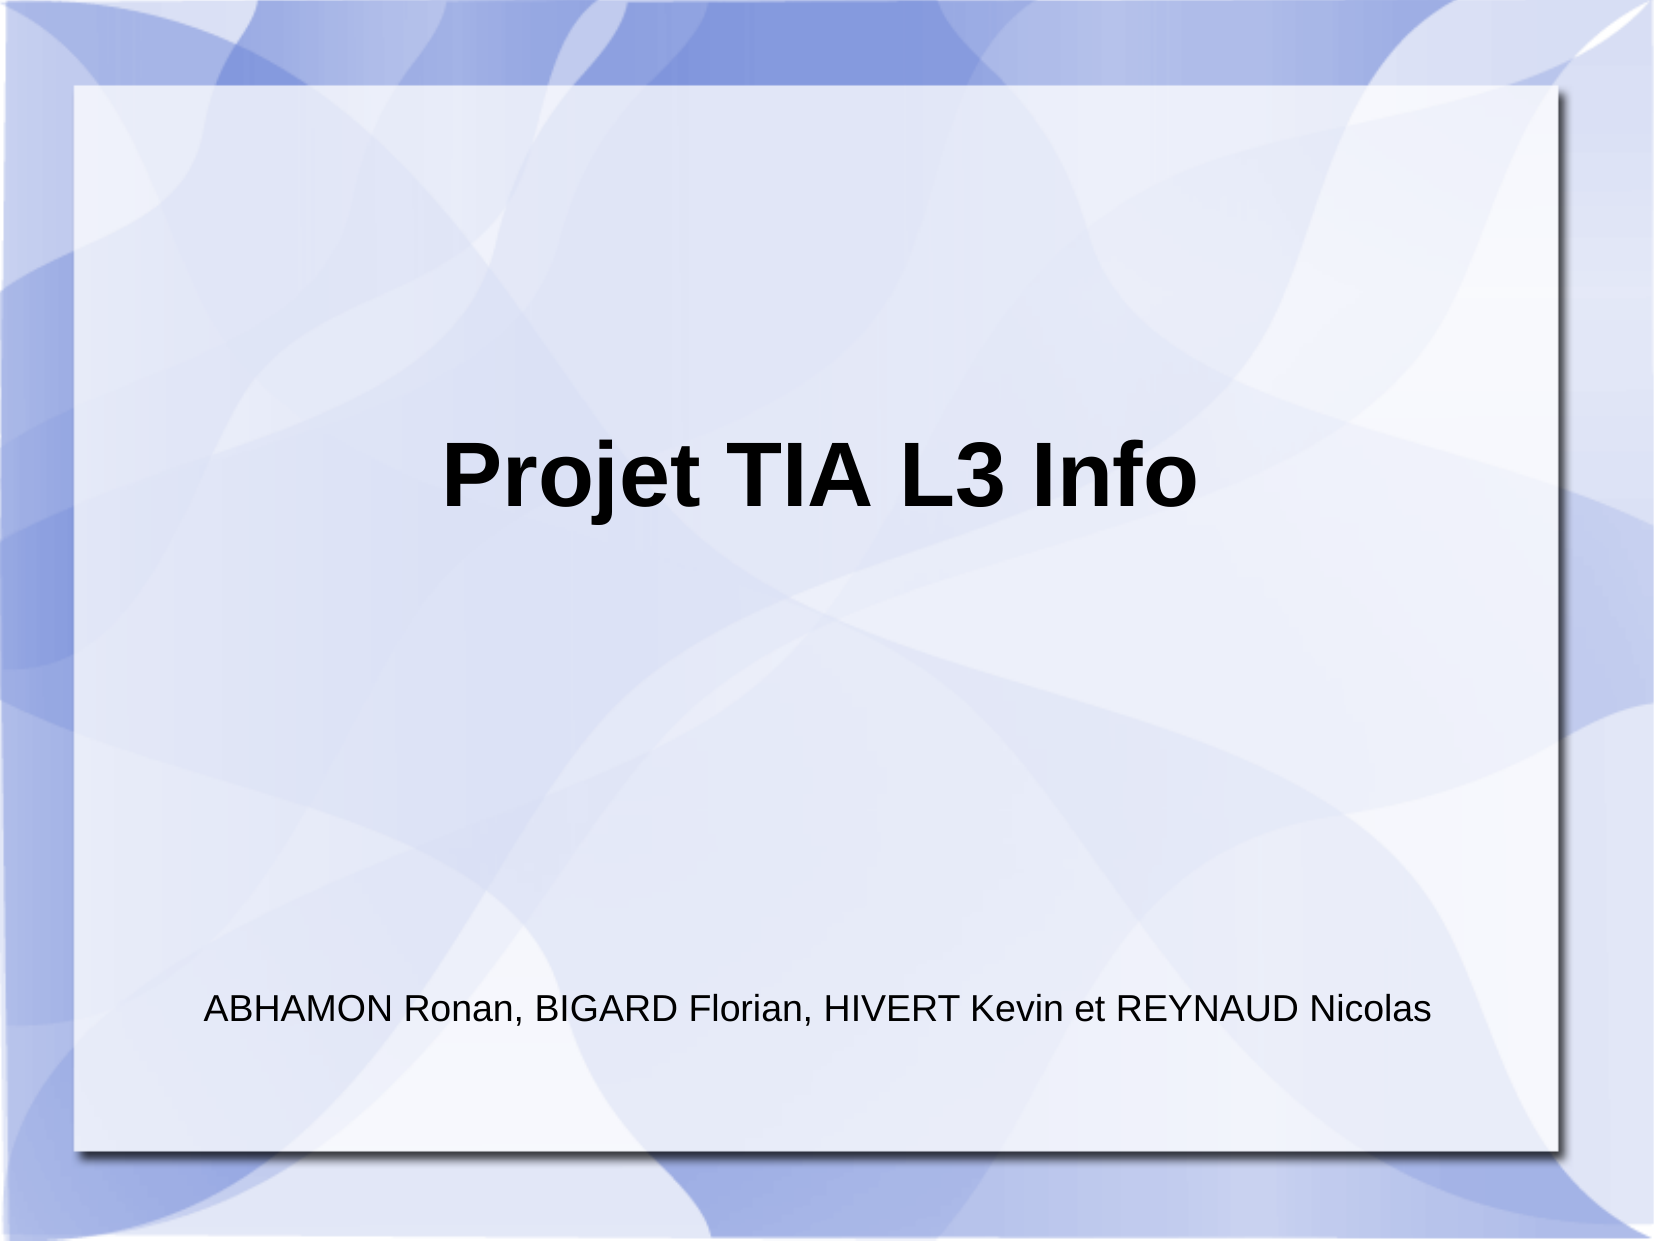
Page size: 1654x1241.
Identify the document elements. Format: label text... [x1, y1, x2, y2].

text_box ABHAMON Ronan, BIGARD Florian, HIVERT Kevin et REYNAUD Nicolas [188, 980, 1536, 1038]
title Projet TIA L3 Info [94, 371, 1548, 579]
picture [0, 0, 1654, 1241]
